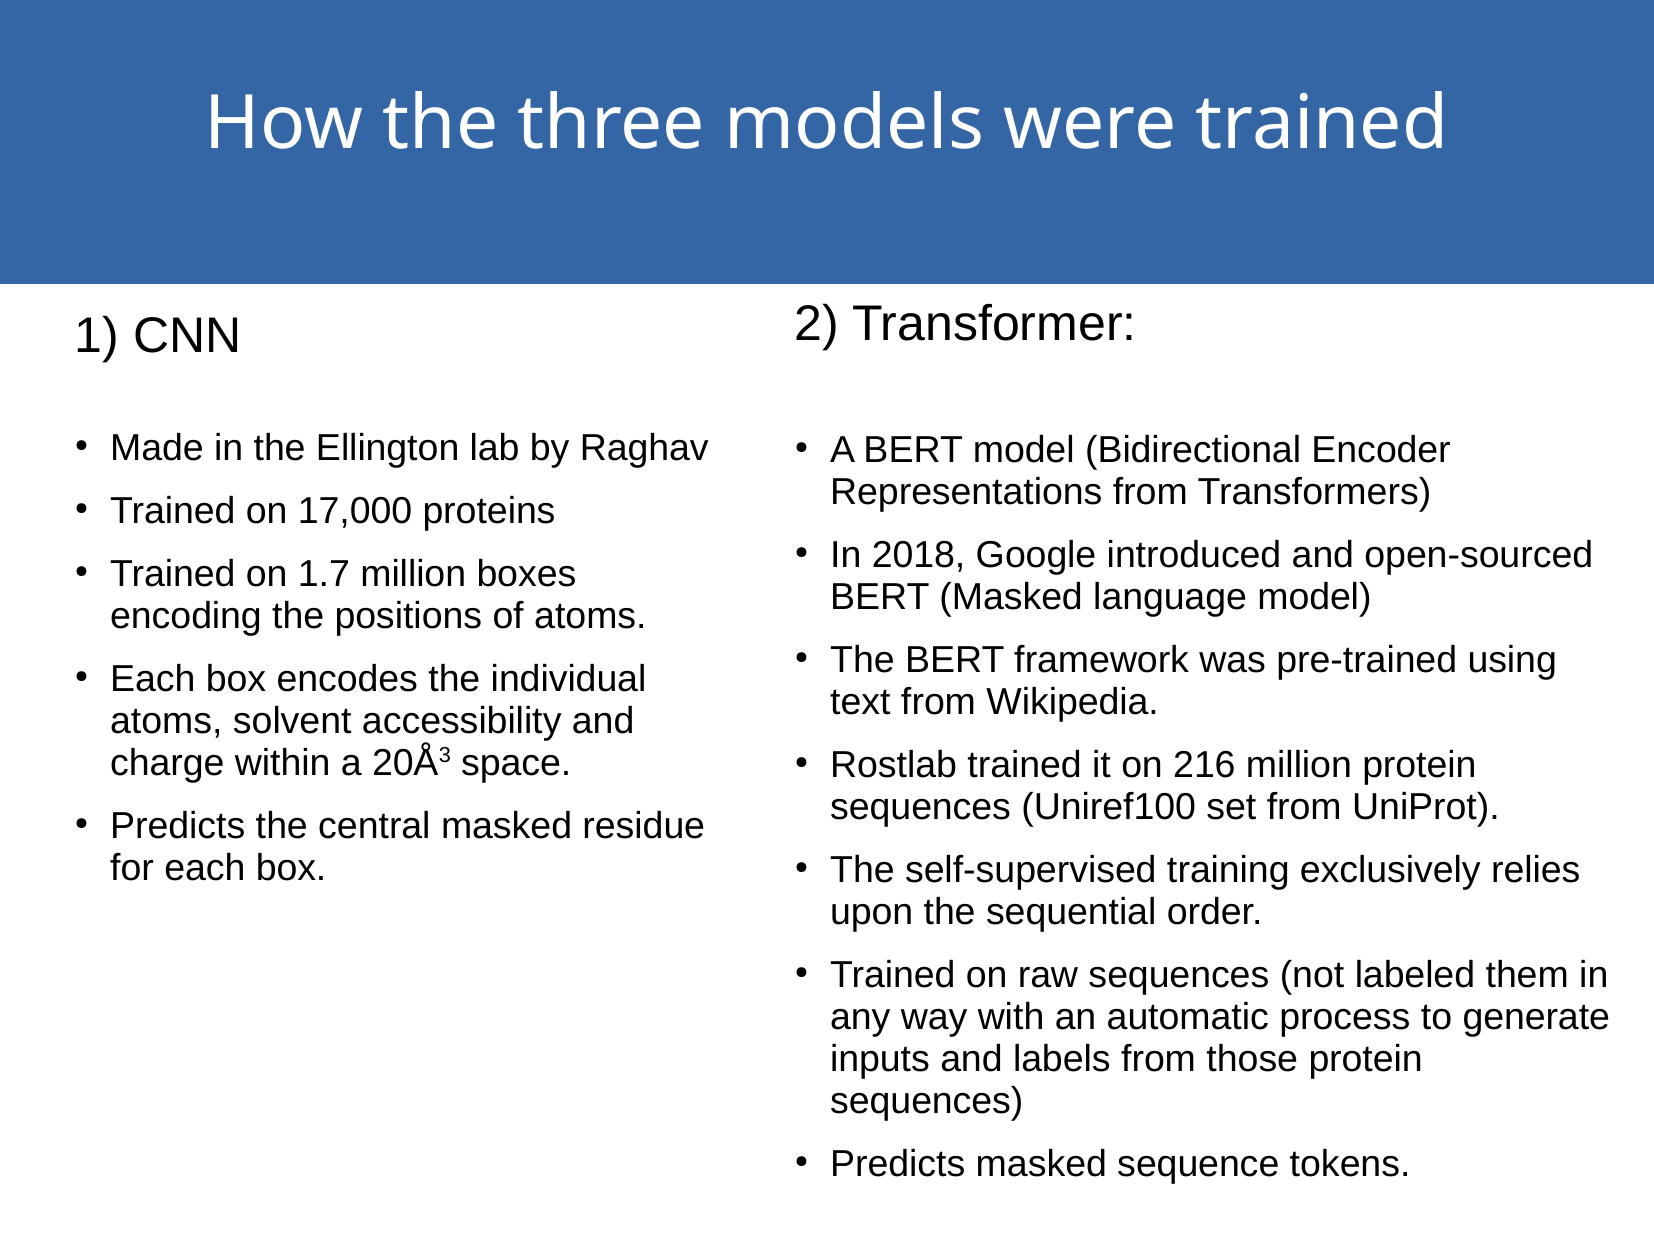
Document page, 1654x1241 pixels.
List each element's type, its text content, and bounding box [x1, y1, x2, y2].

text_box 1) CNN Made in the Ellington lab by Raghav Trained on 17,000 proteins Trained on 1.7 million boxes encoding the positions of atoms. Each box encodes the individual atoms, solvent accessibility and charge within a 20Å3 space. Predicts the central masked residue for each box. [60, 300, 736, 938]
text_box How the three models were trained [0, 0, 1654, 284]
text_box 2) Transformer: A BERT model (Bidirectional Encoder Representations from Transformers) In 2018, Google introduced and open-sourced BERT (Masked language model) The BERT framework was pre-trained using text from Wikipedia. Rostlab trained it on 216 million protein sequences (Uniref100 set from UniProt). The self-supervised training exclusively relies upon the sequential order. Trained on raw sequences (not labeled them in any way with an automatic process to generate inputs and labels from those protein sequences) Predicts masked sequence tokens. [780, 288, 1636, 1192]
